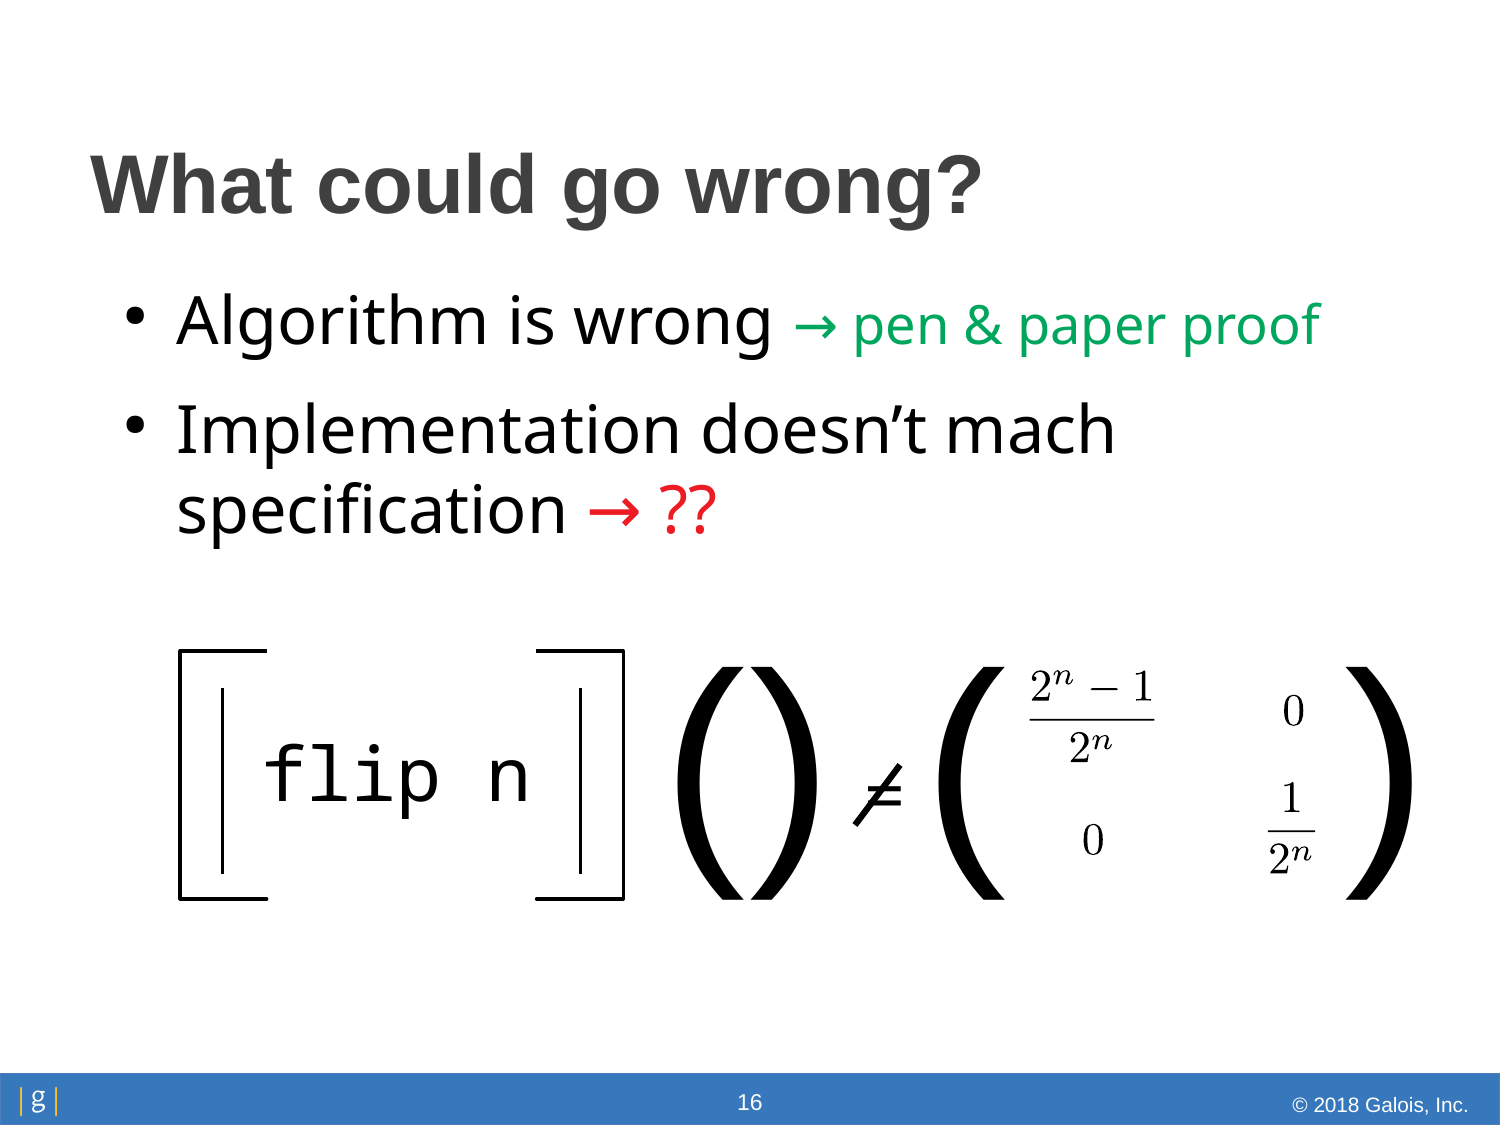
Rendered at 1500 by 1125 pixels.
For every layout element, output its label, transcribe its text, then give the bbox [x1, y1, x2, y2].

text_box ( [908, 615, 971, 910]
text_box flip n [266, 719, 528, 826]
title What could go wrong? [75, 120, 1425, 240]
list = [831, 750, 908, 837]
text_box [1267, 781, 1316, 874]
text_box [1081, 823, 1105, 856]
list Algorithm is wrong → pen & paper proof Implementation doesn’t mach specification → ?? [90, 270, 1500, 945]
text_box ) [1329, 615, 1392, 910]
picture [20, 1087, 57, 1116]
text_box ) [734, 615, 797, 910]
text_box [1029, 670, 1155, 763]
text_box ( [648, 615, 710, 910]
text_box [1282, 694, 1306, 726]
